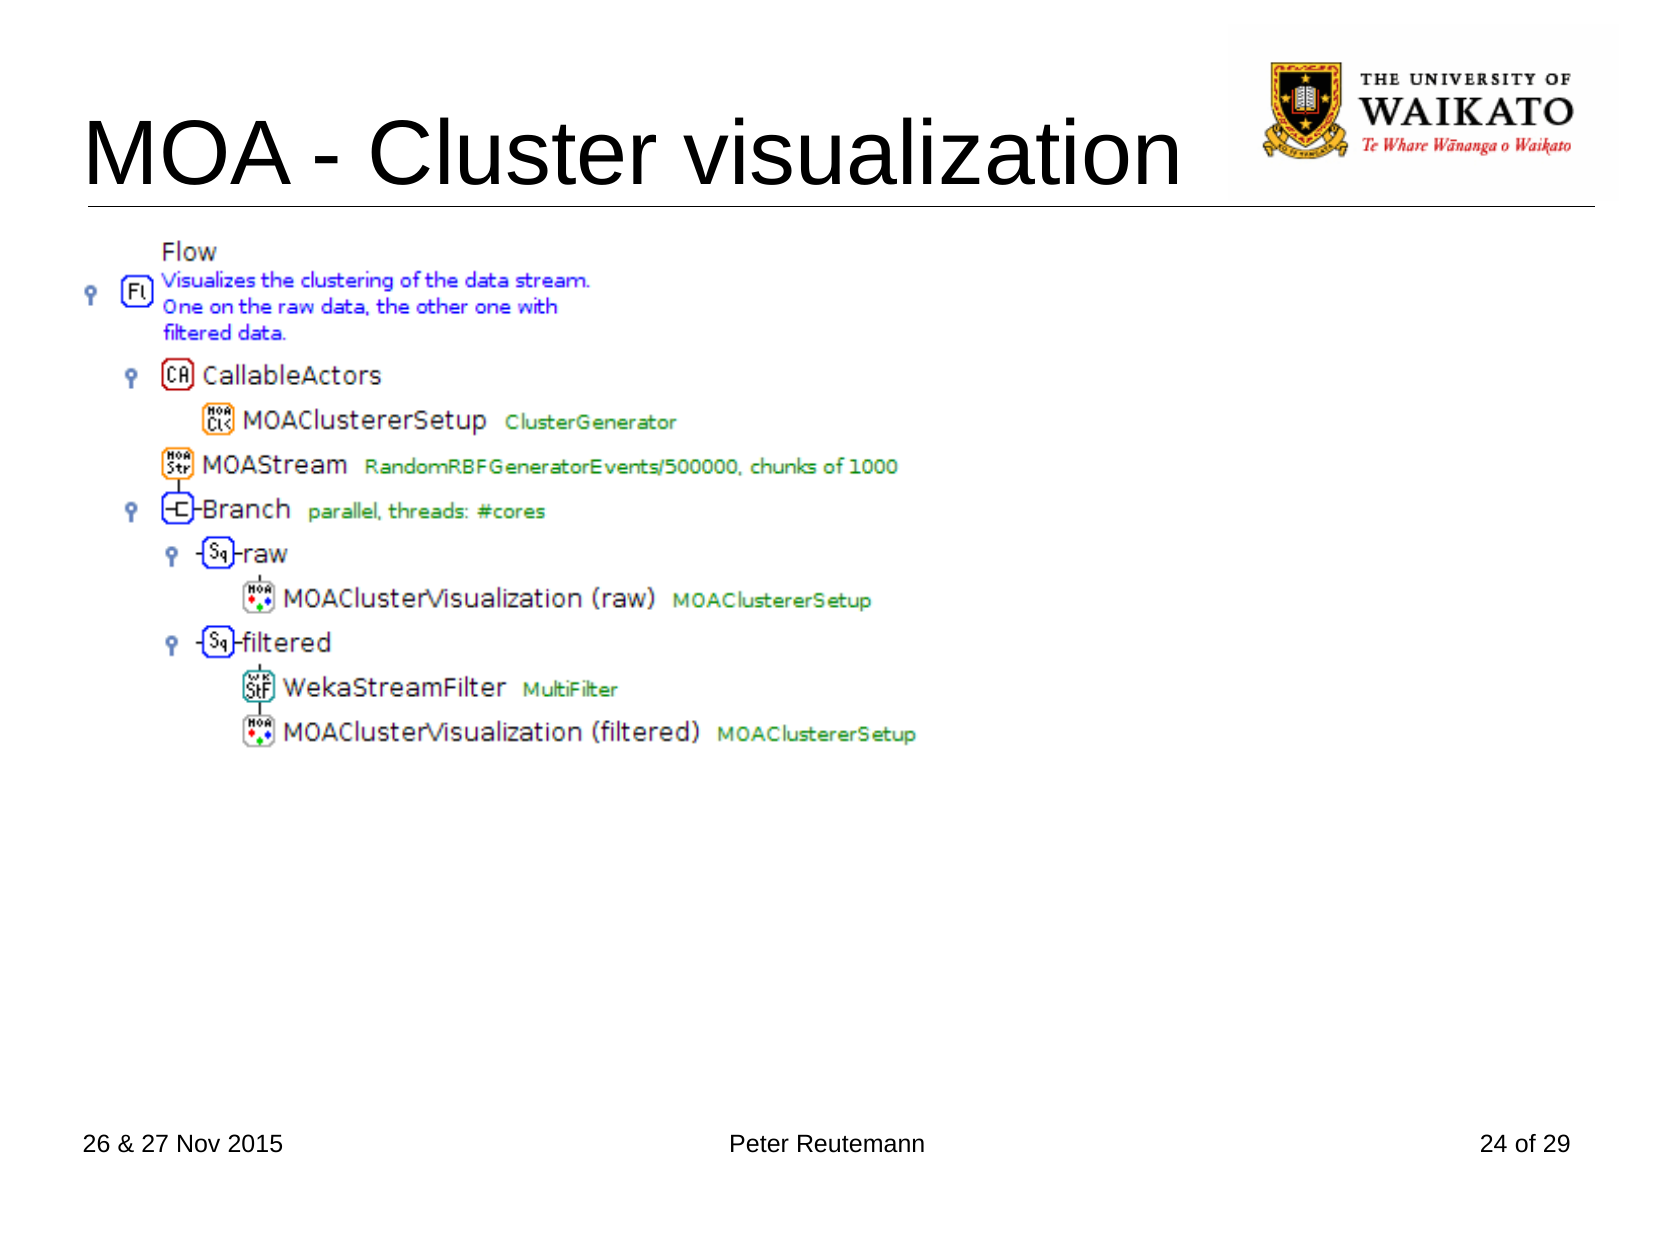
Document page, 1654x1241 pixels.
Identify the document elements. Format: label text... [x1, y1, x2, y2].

title MOA - Cluster visualization [82, 49, 1571, 257]
picture [75, 231, 1182, 857]
picture [1228, 24, 1619, 201]
